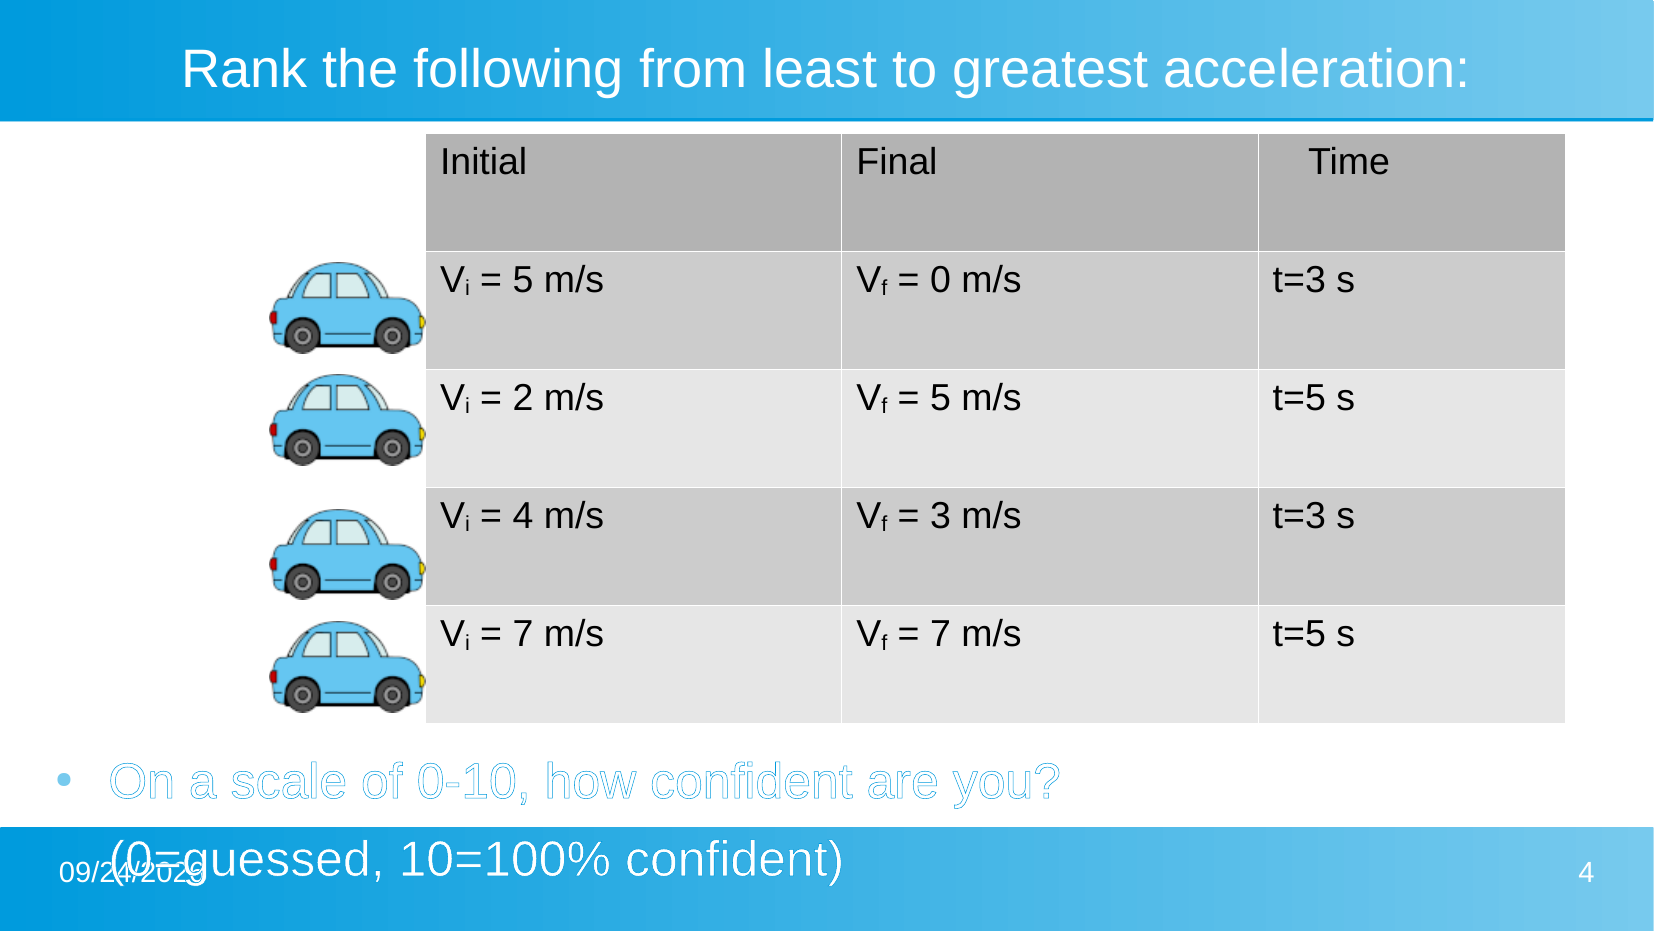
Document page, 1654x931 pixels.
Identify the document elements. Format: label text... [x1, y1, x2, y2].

table_cell Vi = 2 m/s [426, 370, 841, 487]
table_cell Vi = 4 m/s [426, 488, 841, 605]
table_cell t=5 s [1259, 606, 1565, 723]
table_cell Vf = 5 m/s [842, 370, 1258, 487]
picture [269, 509, 426, 601]
table_cell Vi = 5 m/s [426, 252, 841, 369]
picture [269, 374, 426, 466]
table_header Final [842, 134, 1258, 251]
list On a scale of 0-10, how confident are you? (0=guessed, 10=100% confident) [37, 675, 1573, 931]
table_cell t=5 s [1259, 370, 1565, 487]
table_header Time [1259, 134, 1565, 251]
table_cell Vf = 0 m/s [842, 252, 1258, 369]
table_cell Vi = 7 m/s [426, 606, 841, 723]
table_header Initial [426, 134, 841, 251]
table_cell Vf = 7 m/s [842, 606, 1258, 723]
table_cell t=3 s [1259, 252, 1565, 369]
title Rank the following from least to greatest acceleration: [59, 8, 1595, 130]
picture [269, 262, 426, 354]
picture [269, 621, 426, 713]
table_cell t=3 s [1259, 488, 1565, 605]
table_cell Vf = 3 m/s [842, 488, 1258, 605]
